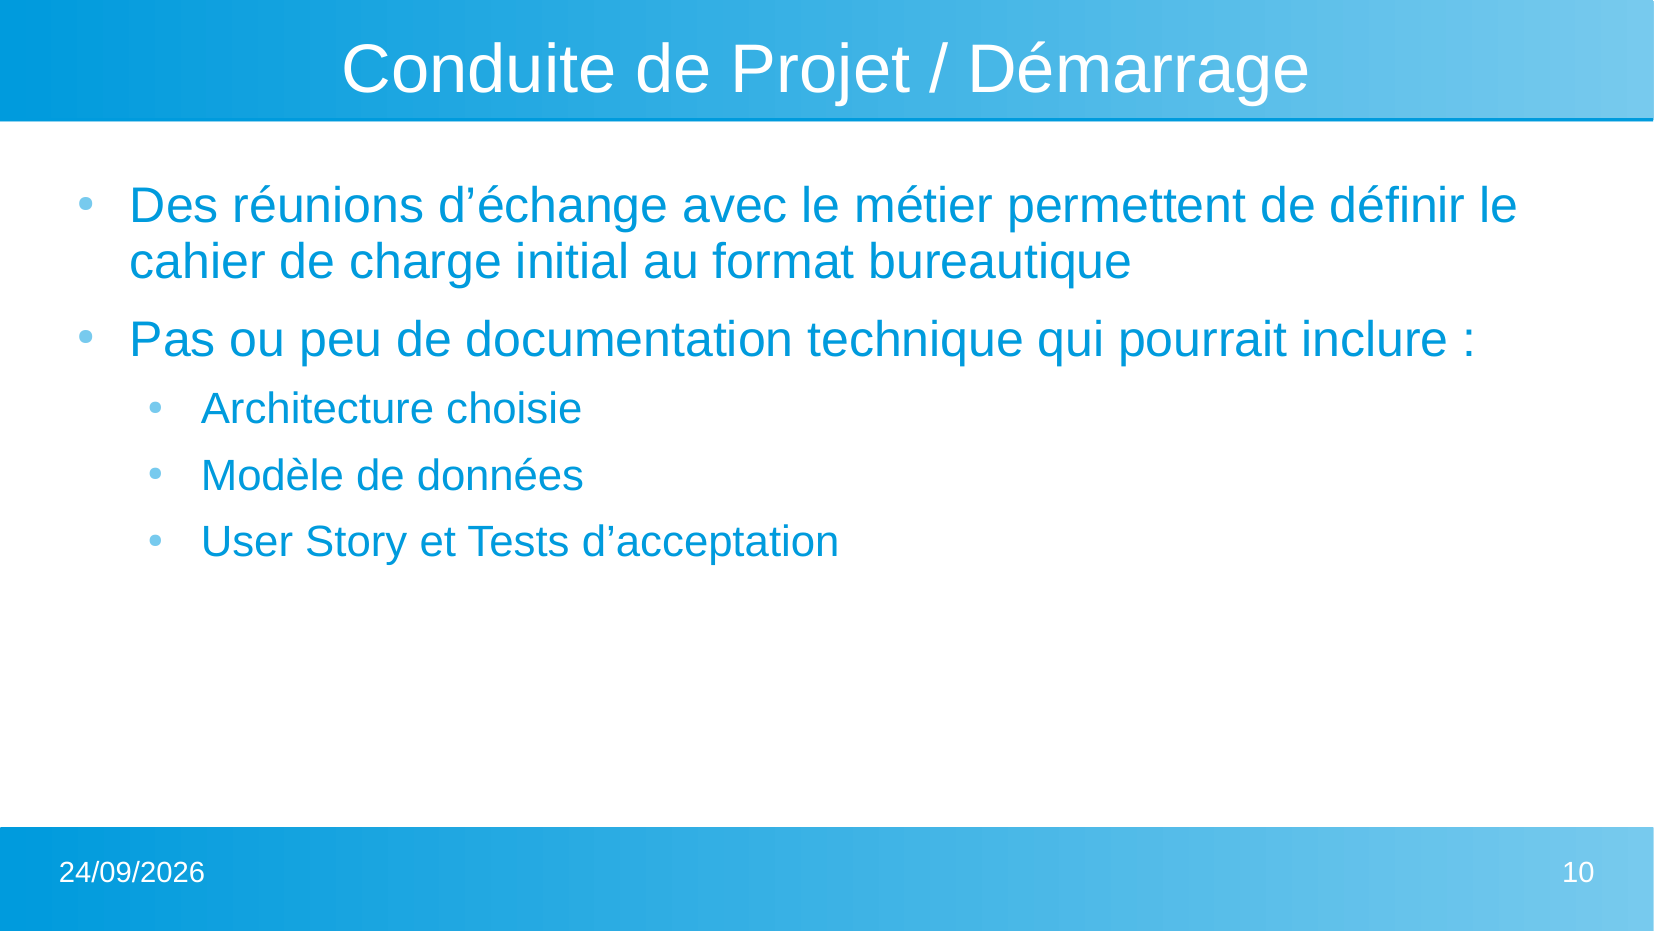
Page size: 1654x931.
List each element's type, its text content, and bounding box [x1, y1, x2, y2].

list Des réunions d’échange avec le métier permettent de définir le cahier de charge initial au format bureautique Pas ou peu de documentation technique qui pourrait inclure : Architecture choisie Modèle de données User Story et Tests d’acceptation [59, 177, 1595, 768]
title Conduite de Projet / Démarrage [59, 29, 1595, 108]
